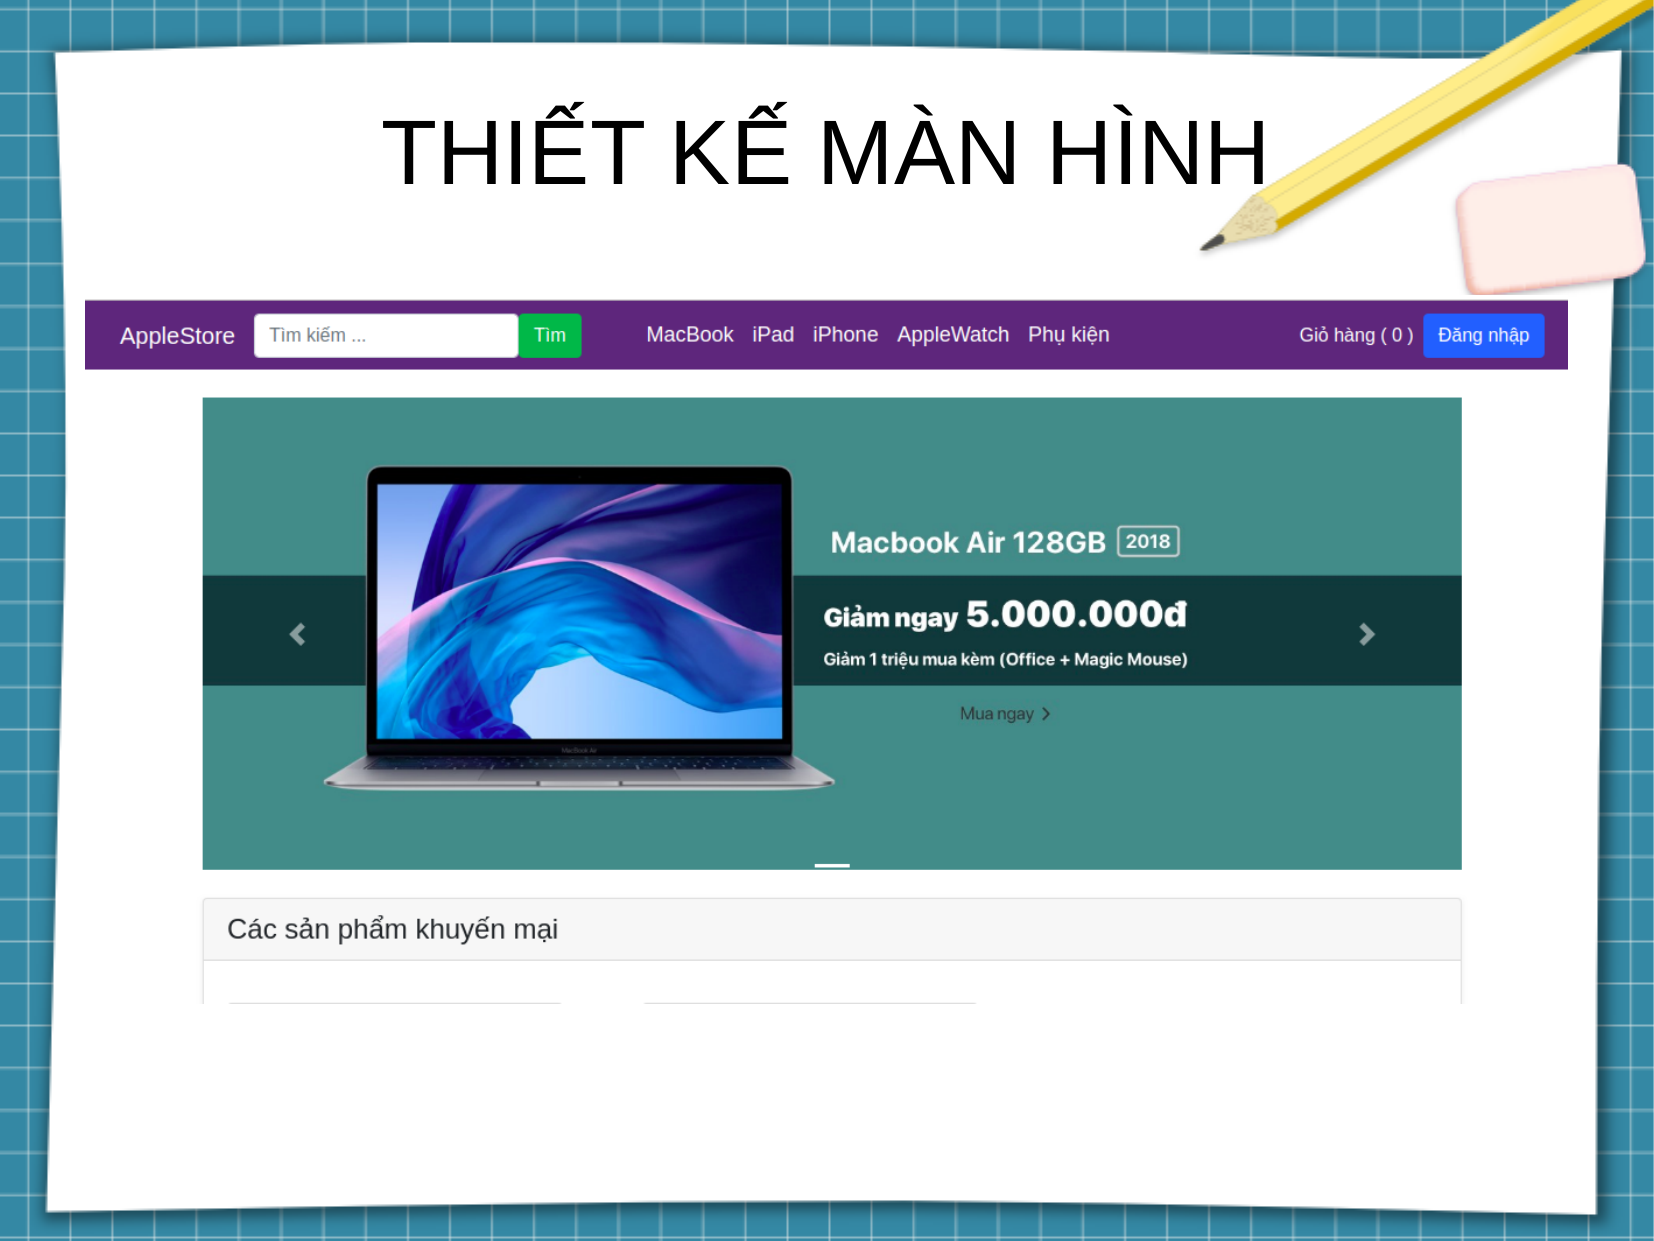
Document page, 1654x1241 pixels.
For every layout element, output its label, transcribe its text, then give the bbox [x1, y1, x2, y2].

title THIẾT KẾ MÀN HÌNH [82, 49, 1571, 257]
picture [0, 0, 1654, 1241]
